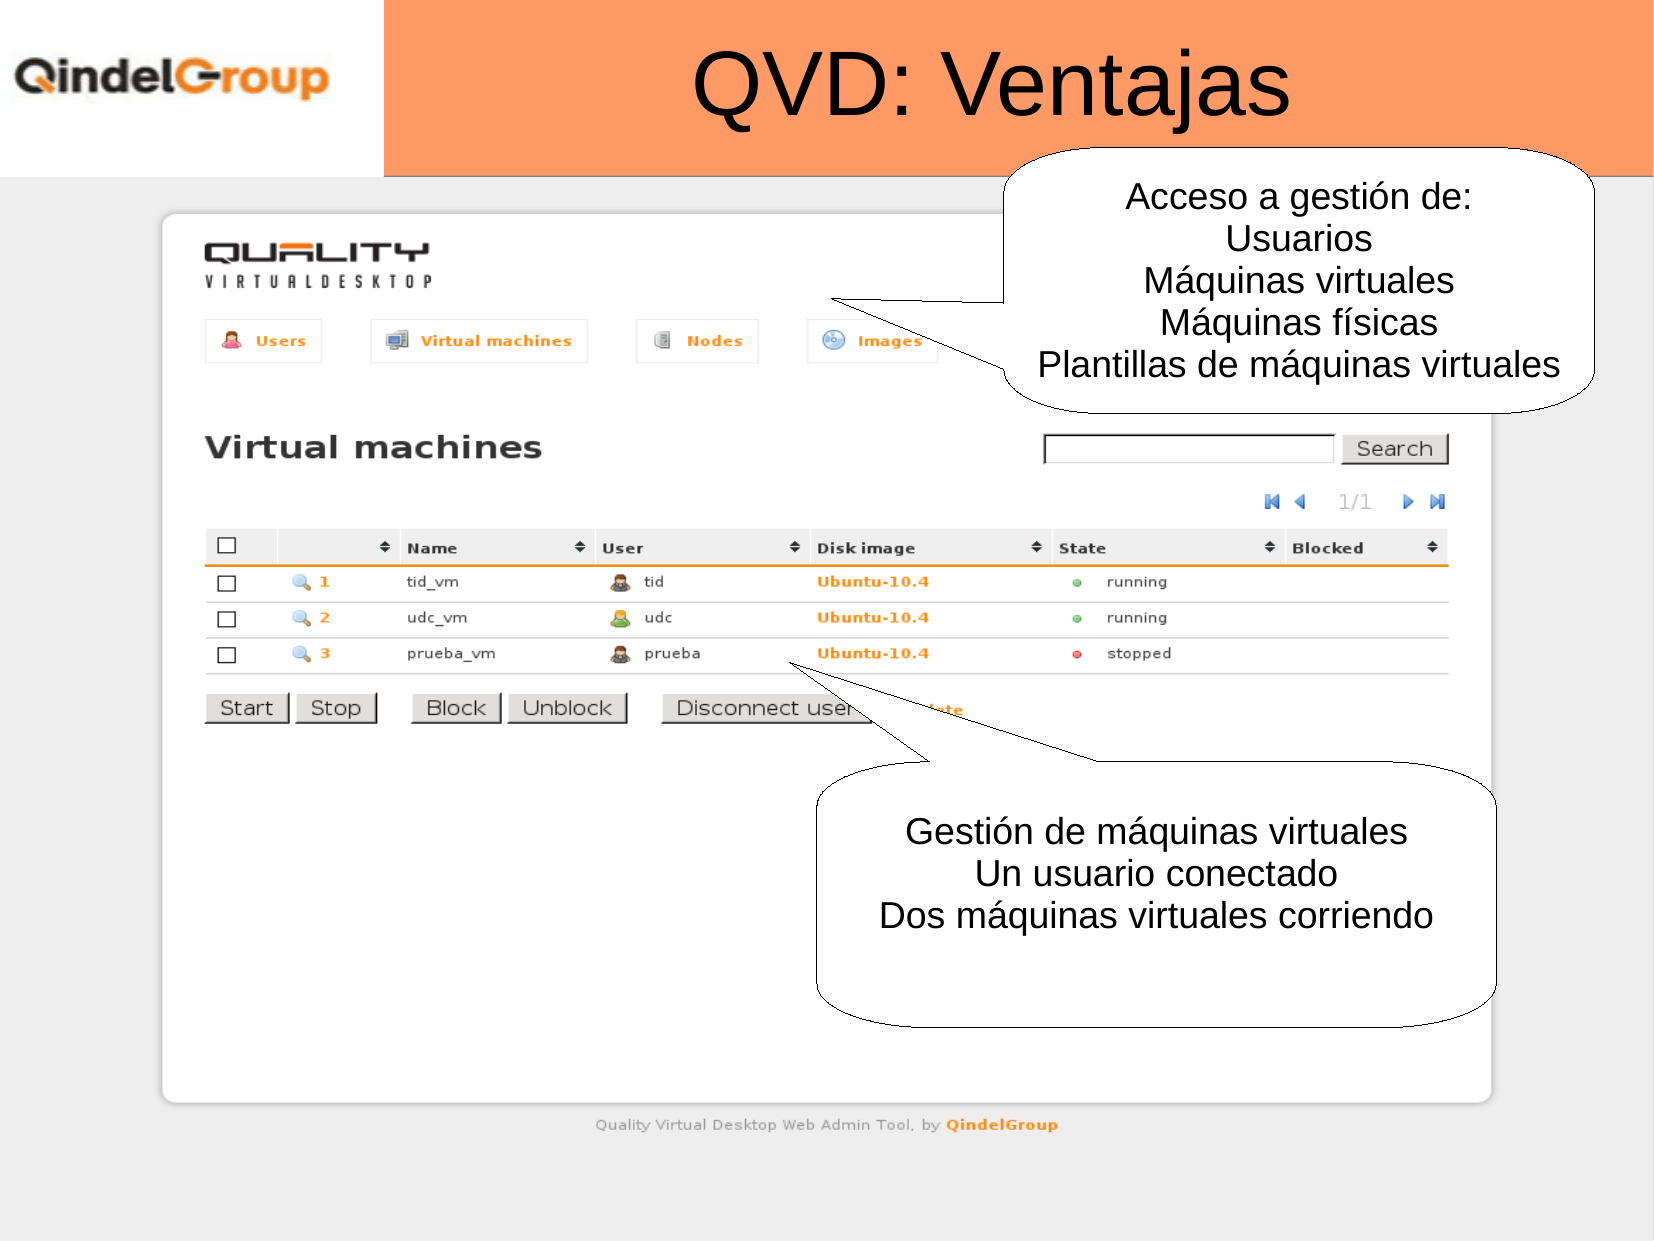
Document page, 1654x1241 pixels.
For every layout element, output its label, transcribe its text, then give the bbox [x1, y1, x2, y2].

text_box Acceso a gestión de: Usuarios Máquinas virtuales Máquinas físicas Plantillas de máquinas virtuales [831, 147, 1595, 414]
picture [0, 177, 1654, 1241]
text_box Gestión de máquinas virtuales Un usuario conectado Dos máquinas virtuales corriendo [789, 662, 1497, 1028]
title QVD: Ventajas [413, 27, 1571, 141]
picture [4, 51, 344, 107]
